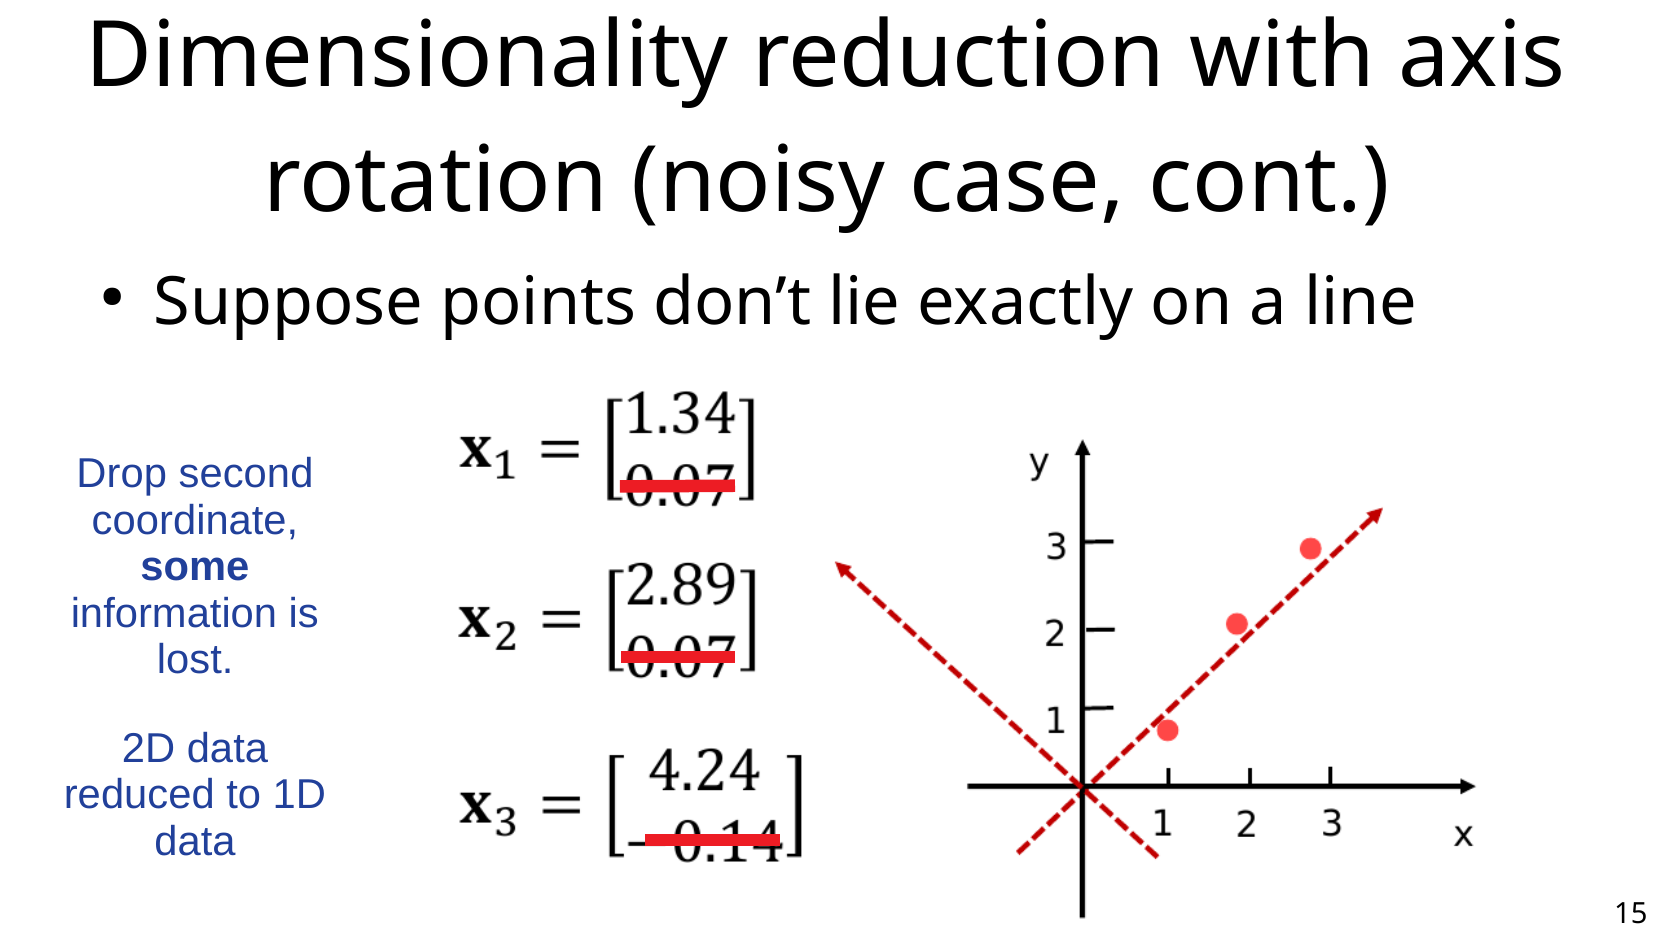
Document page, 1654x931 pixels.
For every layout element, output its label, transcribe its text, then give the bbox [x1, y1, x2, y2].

list Suppose points don’t lie exactly on a line [82, 253, 1571, 793]
text_box Drop second coordinate, some information is lost. 2D data reduced to 1D data [45, 442, 346, 872]
picture [435, 793, 1515, 924]
title Dimensionality reduction with axis rotation (noisy case, cont.) [82, 1, 1571, 226]
